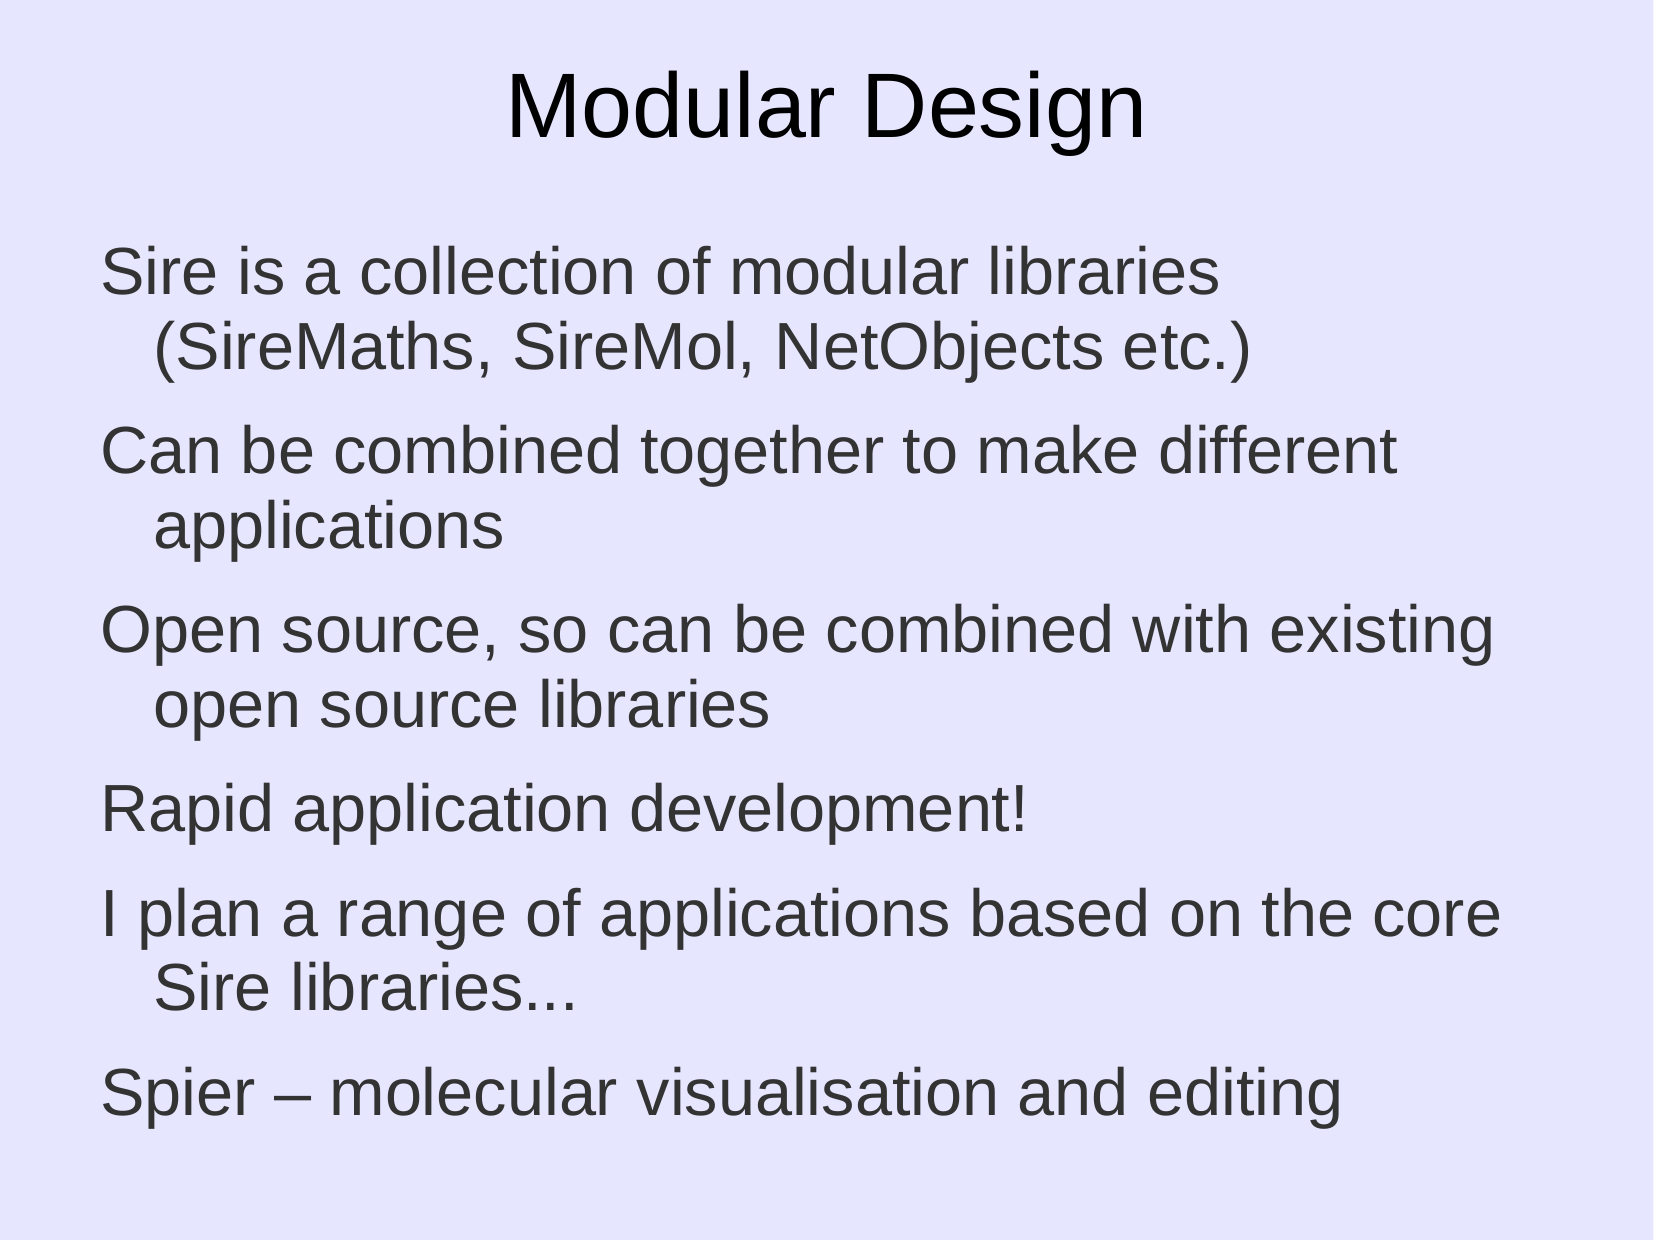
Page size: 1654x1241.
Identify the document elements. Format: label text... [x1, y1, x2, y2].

list Sire is a collection of modular libraries (SireMaths, SireMol, NetObjects etc.) Can be combined together to make different applications Open source, so can be combined with existing open source libraries Rapid application development! I plan a range of applications based on the core Sire libraries... Spier – molecular visualisation and editing [82, 234, 1571, 1191]
title Modular Design [82, 49, 1571, 163]
